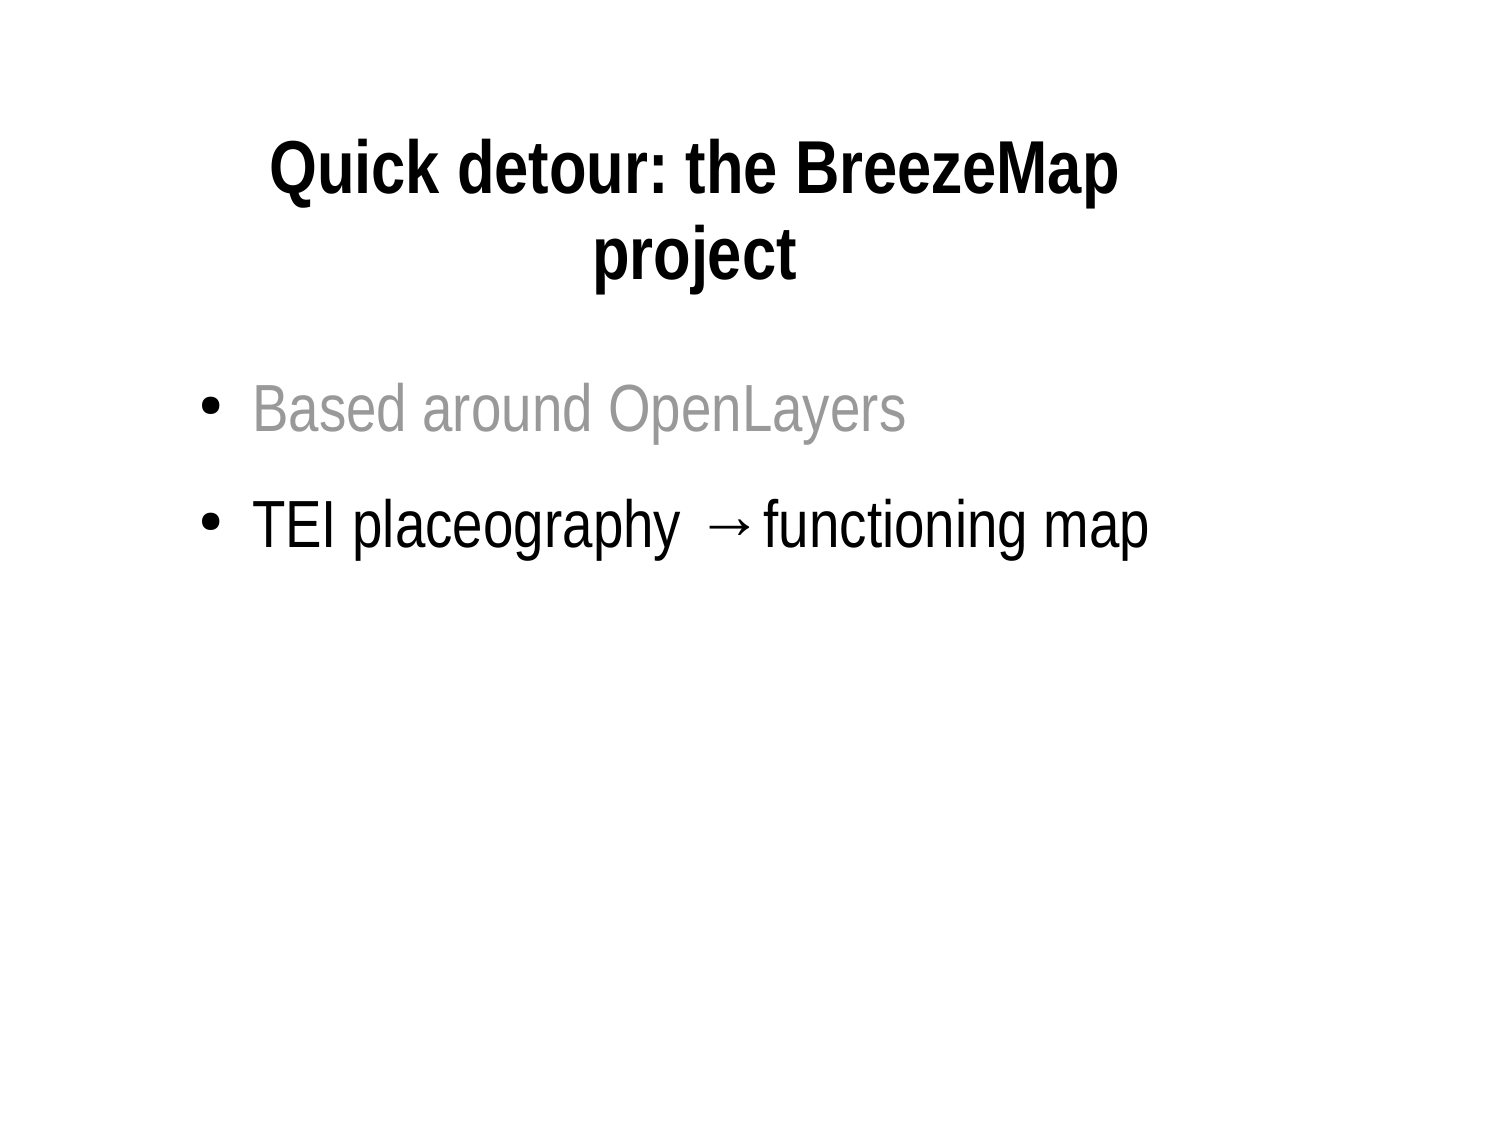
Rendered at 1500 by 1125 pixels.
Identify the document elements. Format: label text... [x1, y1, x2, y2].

title Quick detour: the BreezeMap project [181, 115, 1209, 304]
list Based around OpenLayers TEI placeography →functioning map [181, 368, 1382, 1050]
